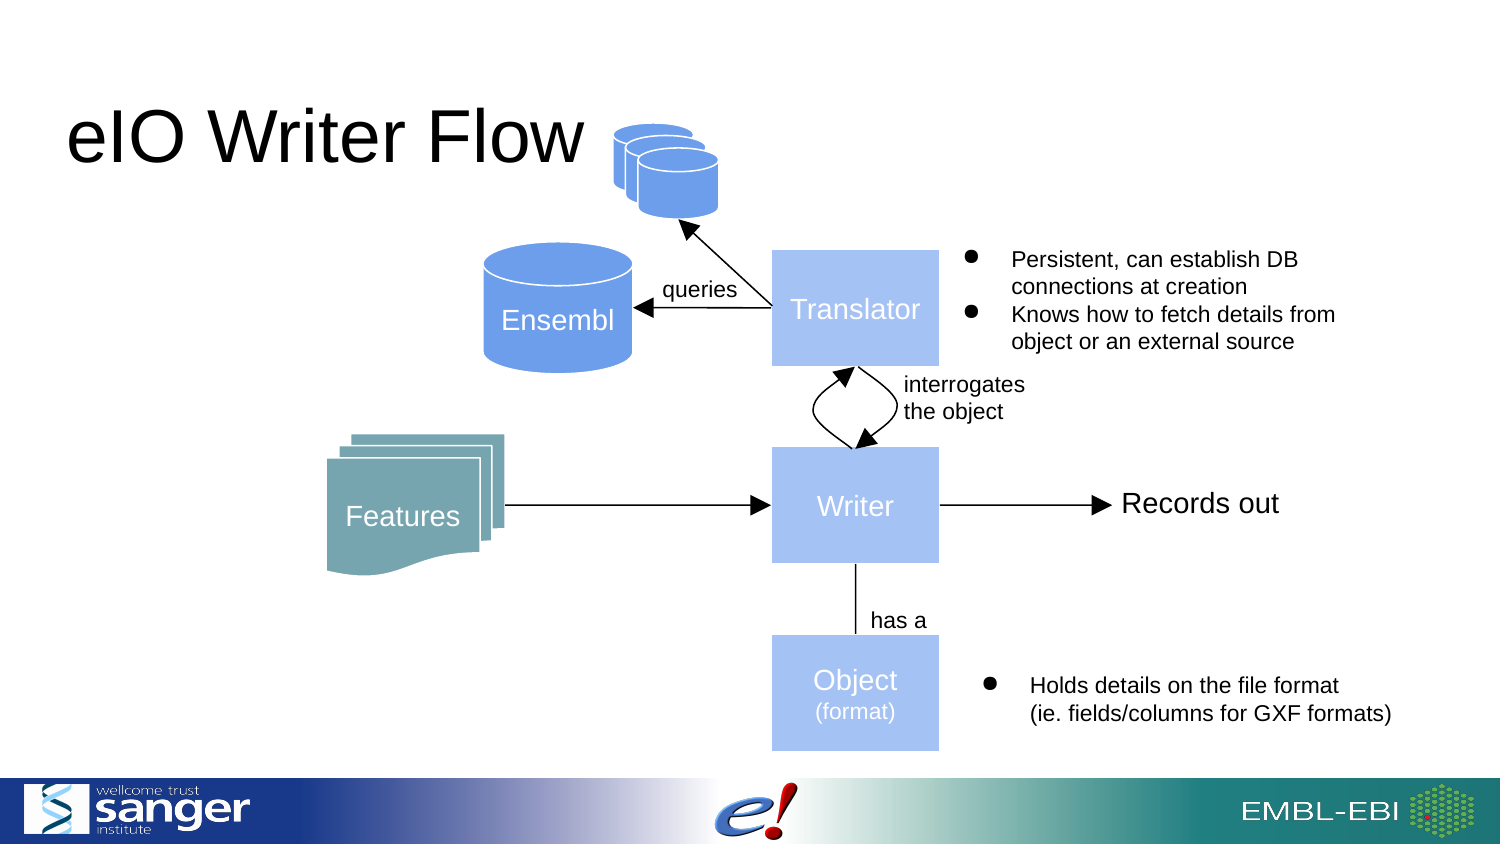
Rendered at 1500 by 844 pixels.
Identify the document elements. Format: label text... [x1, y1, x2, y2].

title eIO Writer Flow [51, 72, 1449, 167]
text_box has a [855, 590, 958, 634]
text_box Object (format) [771, 633, 940, 752]
text_box Features [326, 433, 506, 577]
text_box interrogates the object [889, 354, 1068, 403]
text_box Translator [771, 248, 940, 367]
picture [0, 778, 1500, 844]
text_box Writer [771, 446, 940, 564]
text_box Holds details on the file format (ie. fields/columns for GXF formats) [940, 656, 1425, 705]
text_box [612, 122, 719, 220]
text_box Ensembl [482, 241, 634, 374]
text_box Records out [1106, 469, 1500, 518]
text_box queries [724, 259, 768, 299]
text_box Persistent, can establish DB connections at creation Knows how to fetch details from object or an external source [921, 229, 1406, 278]
text_box queries [647, 259, 768, 308]
